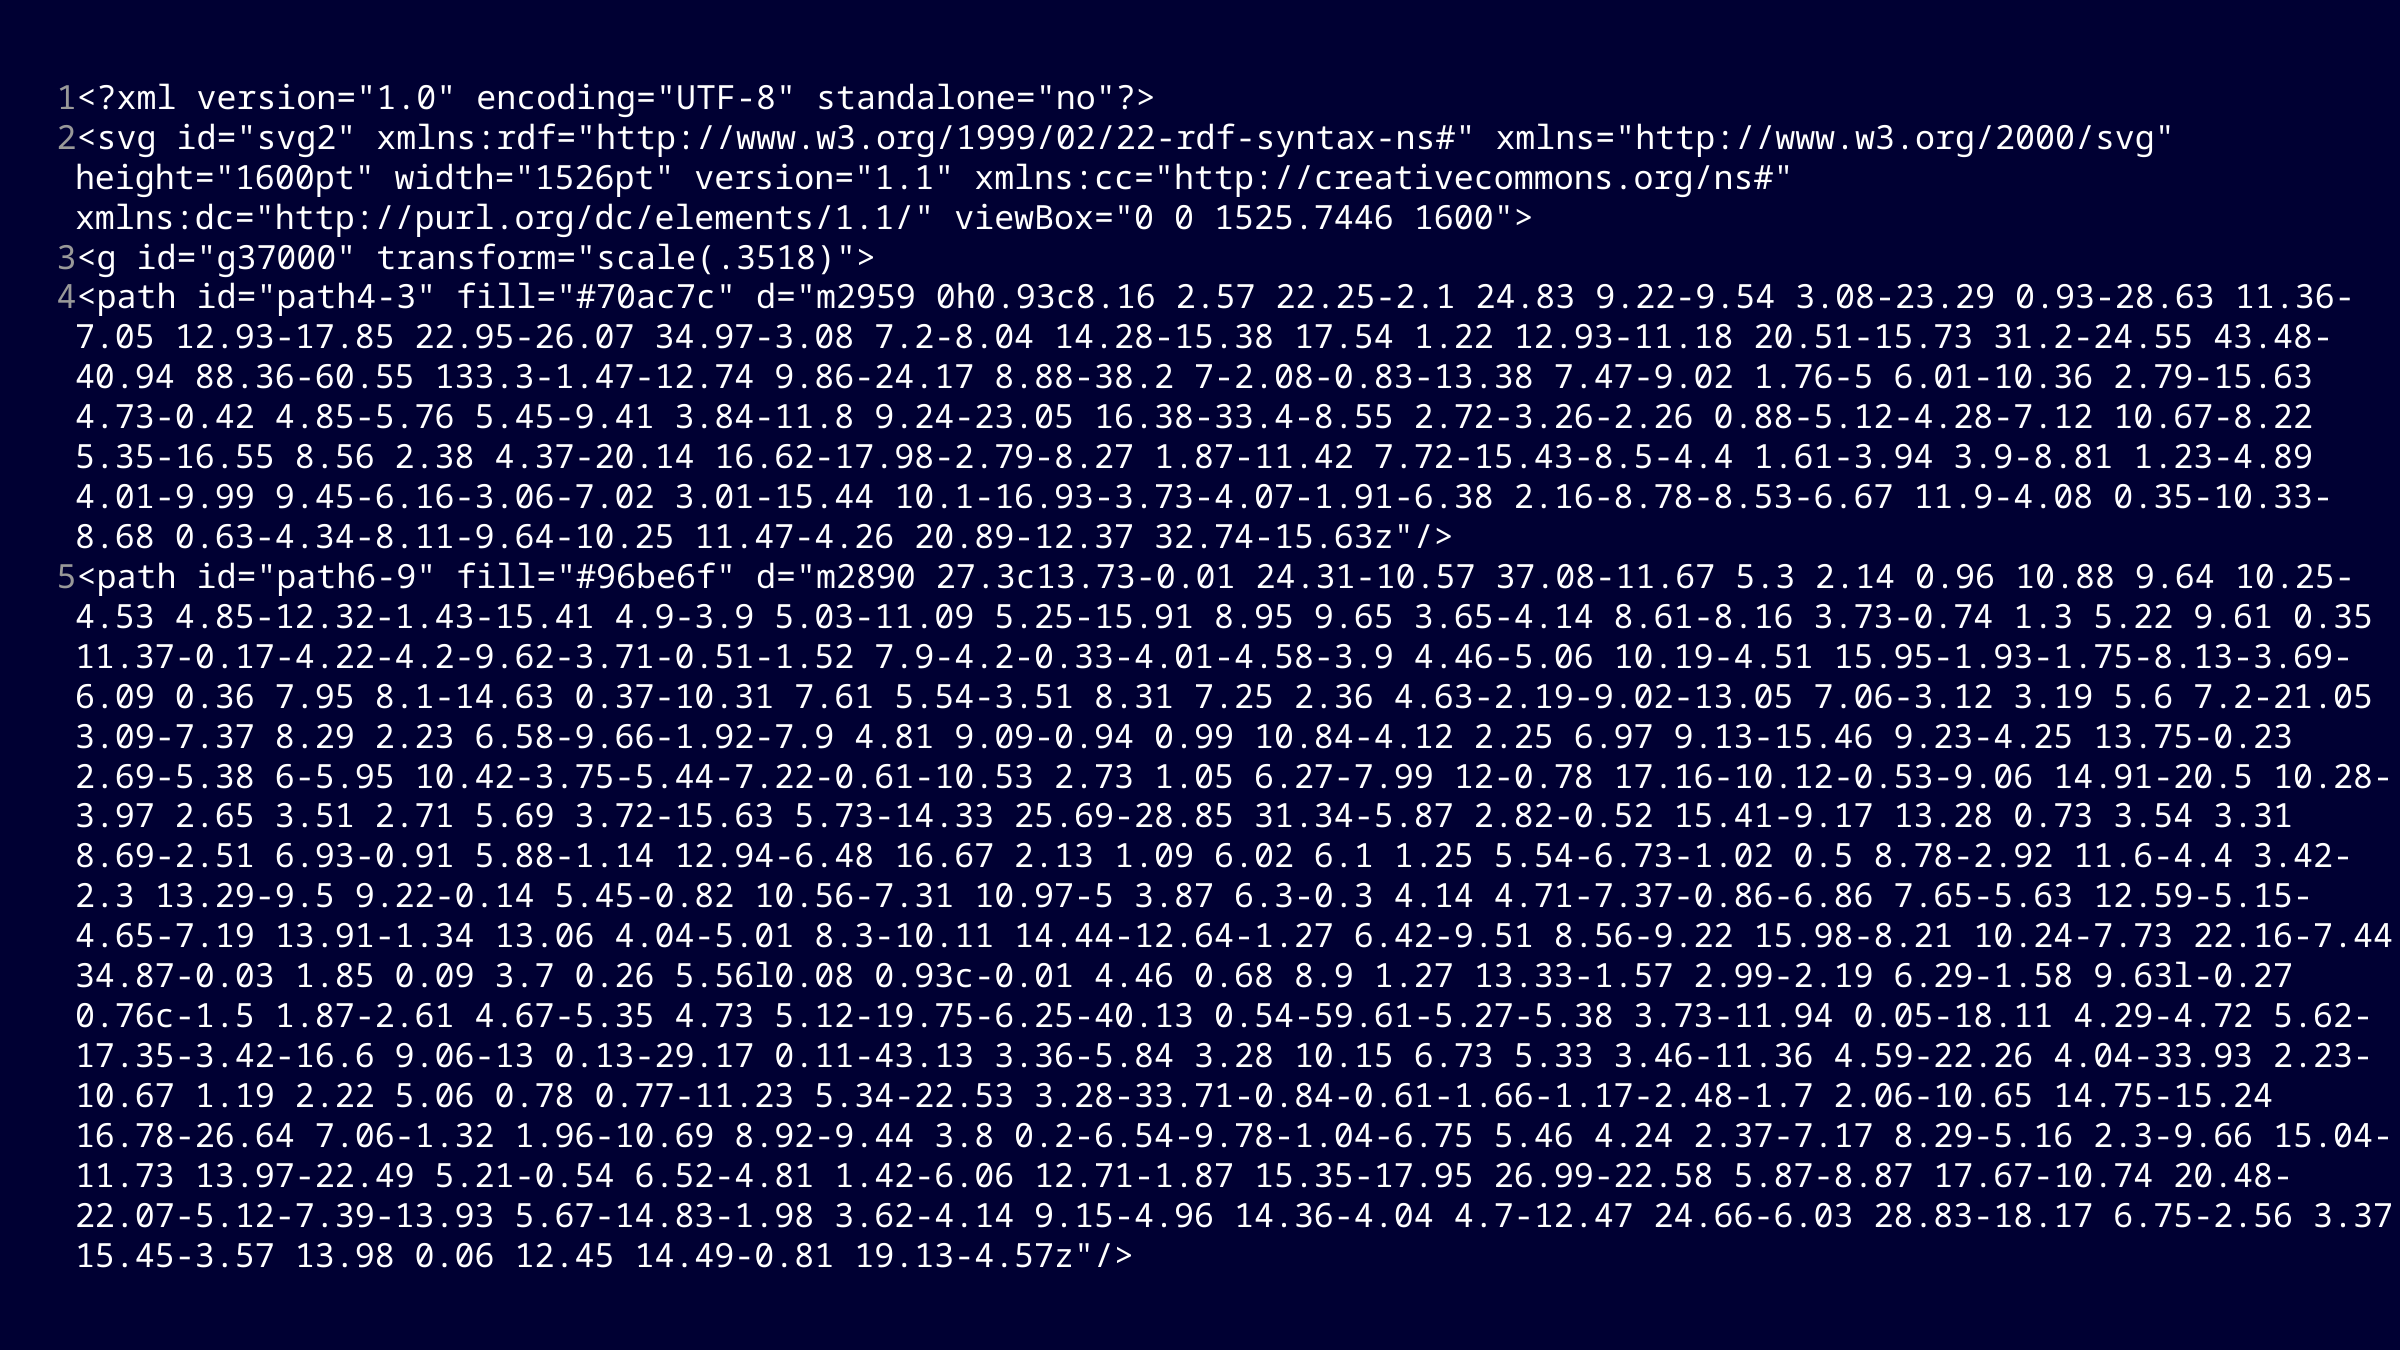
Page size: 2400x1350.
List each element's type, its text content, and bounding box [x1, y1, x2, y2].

text_box <?xml version="1.0" encoding="UTF-8" standalone="no"?> <svg id="svg2" xmlns:rdf="http://www.w3.org/1999/02/22-rdf-syntax-ns#" xmlns="http://www.w3.org/2000/svg" height="1600pt" width="1526pt" version="1.1" xmlns:cc="http://creativecommons.org/ns#" xmlns:dc="http://purl.org/dc/elements/1.1/" viewBox="0 0 1525.7446 1600"> <g id="g37000" transform="scale(.3518)"> <path id="path4-3" fill="#70ac7c" d="m2959 0h0.93c8.16 2.57 22.25-2.1 24.83 9.22-9.54 3.08-23.29 0.93-28.63 11.36-7.05 12.93-17.85 22.95-26.07 34.97-3.08 7.2-8.04 14.28-15.38 17.54 1.22 12.93-11.18 20.51-15.73 31.2-24.55 43.48-40.94 88.36-60.55 133.3-1.47-12.74 9.86-24.17 8.88-38.2 7-2.08-0.83-13.38 7.47-9.02 1.76-5 6.01-10.36 2.79-15.63 4.73-0.42 4.85-5.76 5.45-9.41 3.84-11.8 9.24-23.05 16.38-33.4-8.55 2.72-3.26-2.26 0.88-5.12-4.28-7.12 10.67-8.22 5.35-16.55 8.56 2.38 4.37-20.14 16.62-17.98-2.79-8.27 1.87-11.42 7.72-15.43-8.5-4.4 1.61-3.94 3.9-8.81 1.23-4.89 4.01-9.99 9.45-6.16-3.06-7.02 3.01-15.44 10.1-16.93-3.73-4.07-1.91-6.38 2.16-8.78-8.53-6.67 11.9-4.08 0.35-10.33-8.68 0.63-4.34-8.11-9.64-10.25 11.47-4.26 20.89-12.37 32.74-15.63z"/> <path id="path6-9" fill="#96be6f" d="m2890 27.3c13.73-0.01 24.31-10.57 37.08-11.67 5.3 2.14 0.96 10.88 9.64 10.25-4.53 4.85-12.32-1.43-15.41 4.9-3.9 5.03-11.09 5.25-15.91 8.95 9.65 3.65-4.14 8.61-8.16 3.73-0.74 1.3 5.22 9.61 0.35 11.37-0.17-4.22-4.2-9.62-3.71-0.51-1.52 7.9-4.2-0.33-4.01-4.58-3.9 4.46-5.06 10.19-4.51 15.95-1.93-1.75-8.13-3.69-6.09 0.36 7.95 8.1-14.63 0.37-10.31 7.61 5.54-3.51 8.31 7.25 2.36 4.63-2.19-9.02-13.05 7.06-3.12 3.19 5.6 7.2-21.05 3.09-7.37 8.29 2.23 6.58-9.66-1.92-7.9 4.81 9.09-0.94 0.99 10.84-4.12 2.25 6.97 9.13-15.46 9.23-4.25 13.75-0.23 2.69-5.38 6-5.95 10.42-3.75-5.44-7.22-0.61-10.53 2.73 1.05 6.27-7.99 12-0.78 17.16-10.12-0.53-9.06 14.91-20.5 10.28-3.97 2.65 3.51 2.71 5.69 3.72-15.63 5.73-14.33 25.69-28.85 31.34-5.87 2.82-0.52 15.41-9.17 13.28 0.73 3.54 3.31 8.69-2.51 6.93-0.91 5.88-1.14 12.94-6.48 16.67 2.13 1.09 6.02 6.1 1.25 5.54-6.73-1.02 0.5 8.78-2.92 11.6-4.4 3.42-2.3 13.29-9.5 9.22-0.14 5.45-0.82 10.56-7.31 10.97-5 3.87 6.3-0.3 4.14 4.71-7.37-0.86-6.86 7.65-5.63 12.59-5.15-4.65-7.19 13.91-1.34 13.06 4.04-5.01 8.3-10.11 14.44-12.64-1.27 6.42-9.51 8.56-9.22 15.98-8.21 10.24-7.73 22.16-7.44 34.87-0.03 1.85 0.09 3.7 0.26 5.56l0.08 0.93c-0.01 4.46 0.68 8.9 1.27 13.33-1.57 2.99-2.19 6.29-1.58 9.63l-0.27 0.76c-1.5 1.87-2.61 4.67-5.35 4.73 5.12-19.75-6.25-40.13 0.54-59.61-5.27-5.38 3.73-11.94 0.05-18.11 4.29-4.72 5.62-17.35-3.42-16.6 9.06-13 0.13-29.17 0.11-43.13 3.36-5.84 3.28 10.15 6.73 5.33 3.46-11.36 4.59-22.26 4.04-33.93 2.23-10.67 1.19 2.22 5.06 0.78 0.77-11.23 5.34-22.53 3.28-33.71-0.84-0.61-1.66-1.17-2.48-1.7 2.06-10.65 14.75-15.24 16.78-26.64 7.06-1.32 1.96-10.69 8.92-9.44 3.8 0.2-6.54-9.78-1.04-6.75 5.46 4.24 2.37-7.17 8.29-5.16 2.3-9.66 15.04-11.73 13.97-22.49 5.21-0.54 6.52-4.81 1.42-6.06 12.71-1.87 15.35-17.95 26.99-22.58 5.87-8.87 17.67-10.74 20.48-22.07-5.12-7.39-13.93 5.67-14.83-1.98 3.62-4.14 9.15-4.96 14.36-4.04 4.7-12.47 24.66-6.03 28.83-18.17 6.75-2.56 3.37 15.45-3.57 13.98 0.06 12.45 14.49-0.81 19.13-4.57z"/> [0, 0, 2400, 1350]
